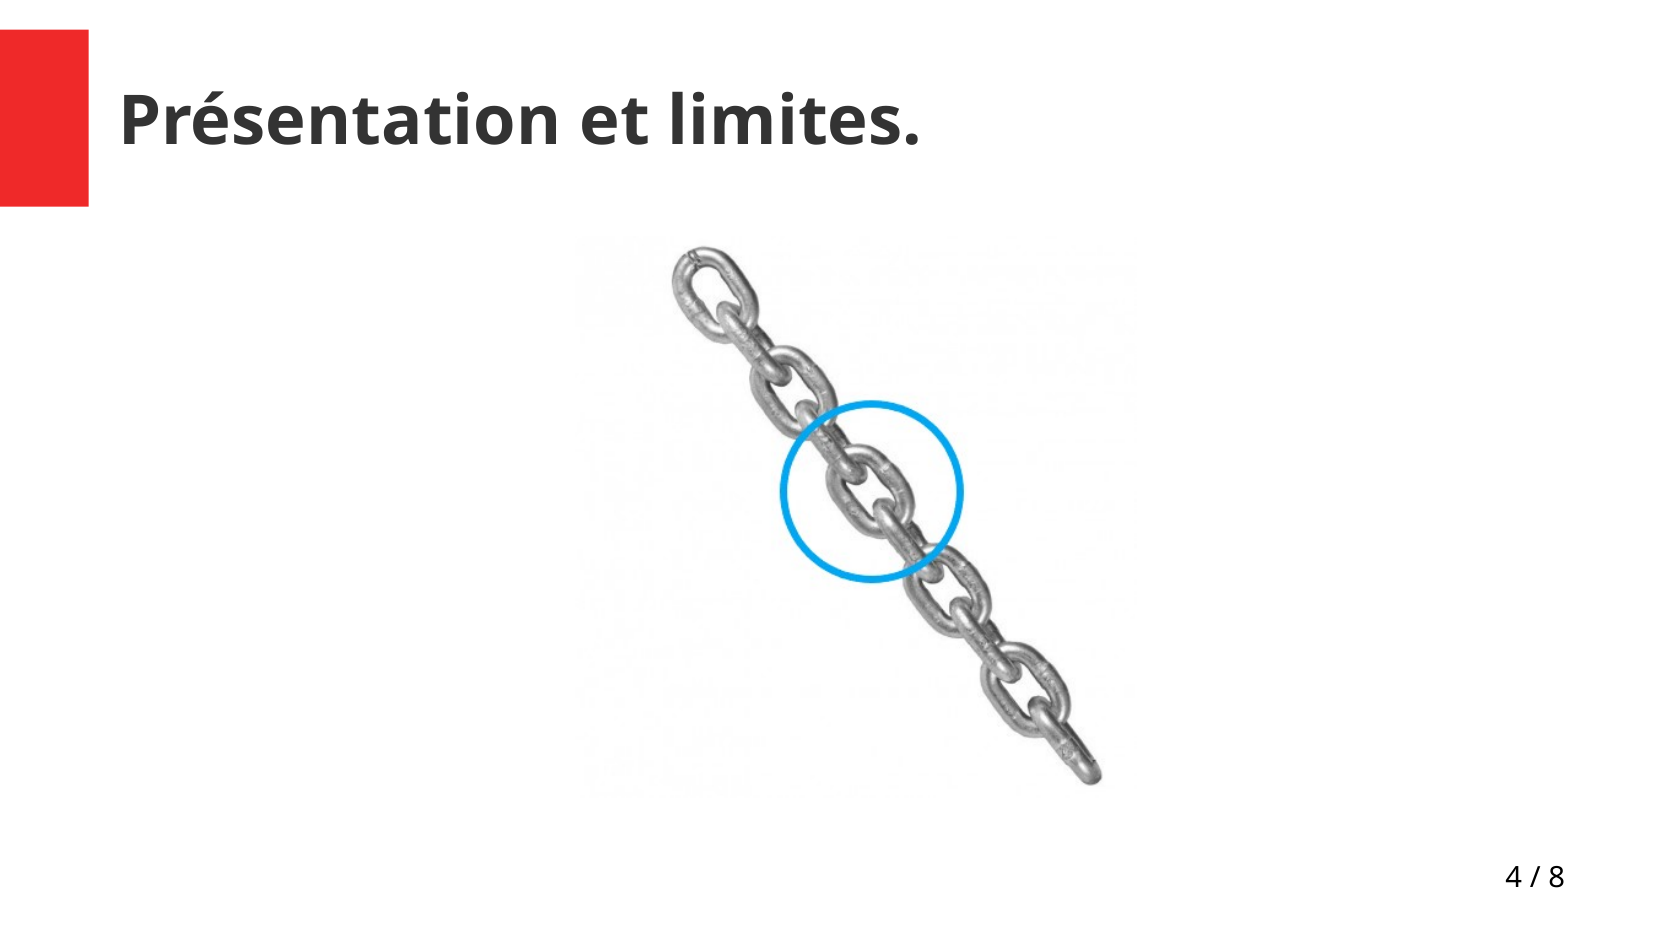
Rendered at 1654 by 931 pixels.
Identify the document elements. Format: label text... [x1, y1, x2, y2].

title Présentation et limites. [118, 29, 1595, 207]
picture [575, 236, 1137, 798]
